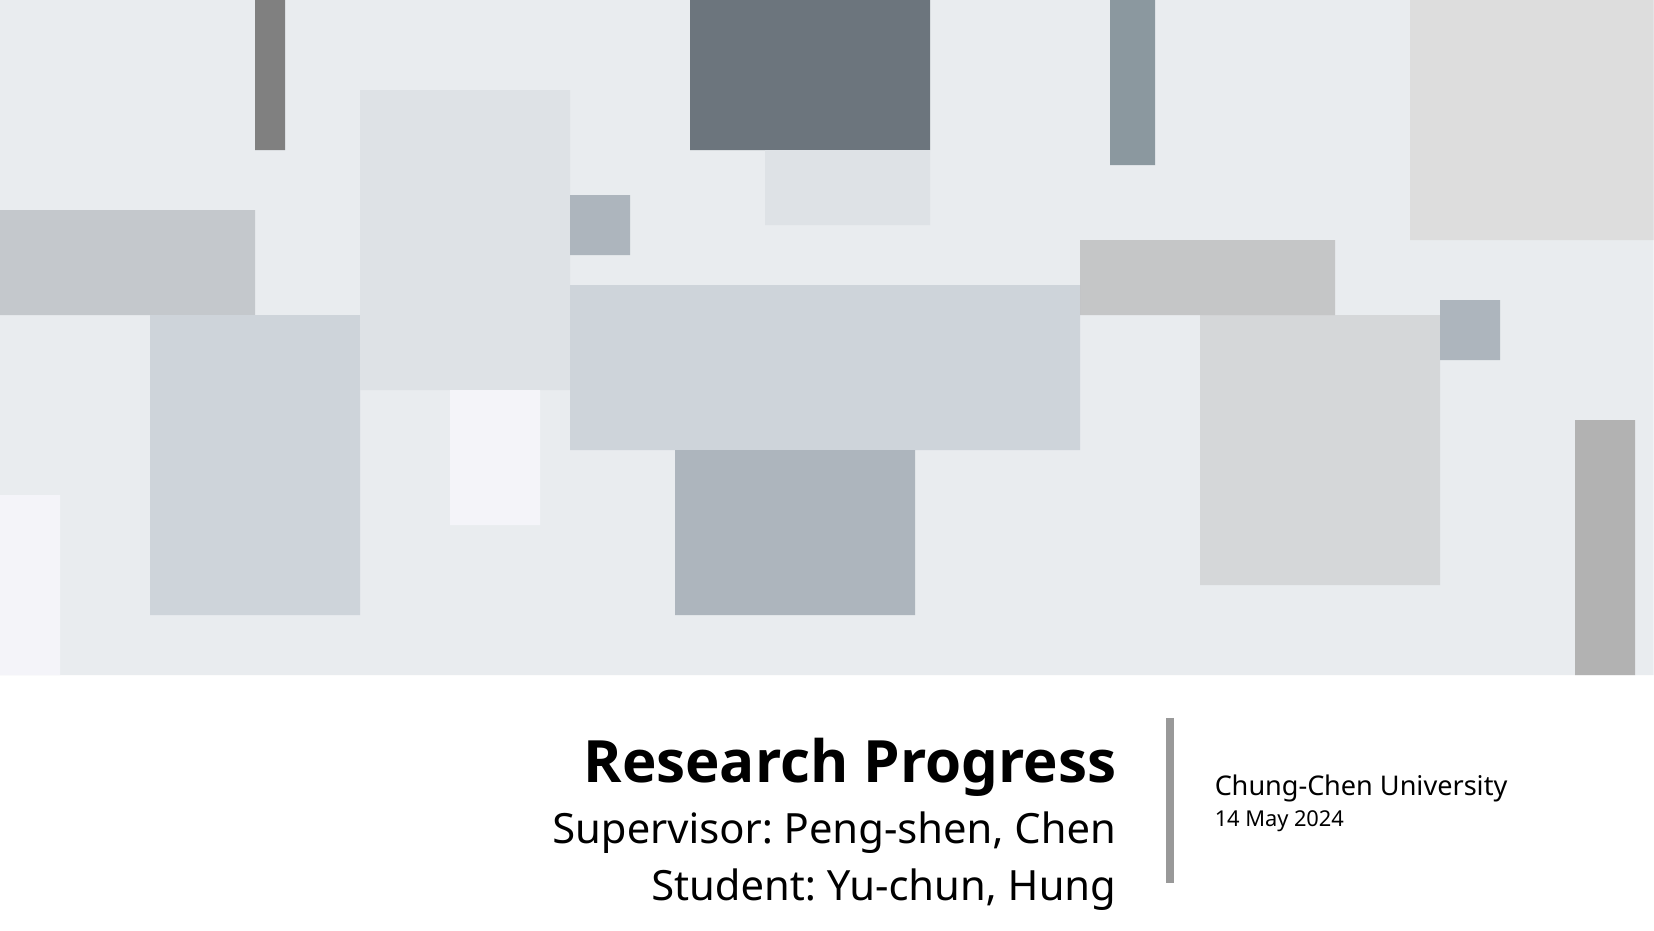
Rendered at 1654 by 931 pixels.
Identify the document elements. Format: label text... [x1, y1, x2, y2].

text_box Research Progress Supervisor: Peng-shen, Chen Student: Yu-chun, Hung [525, 712, 1131, 931]
text_box Chung-Chen University 14 May 2024 [1200, 759, 1591, 841]
